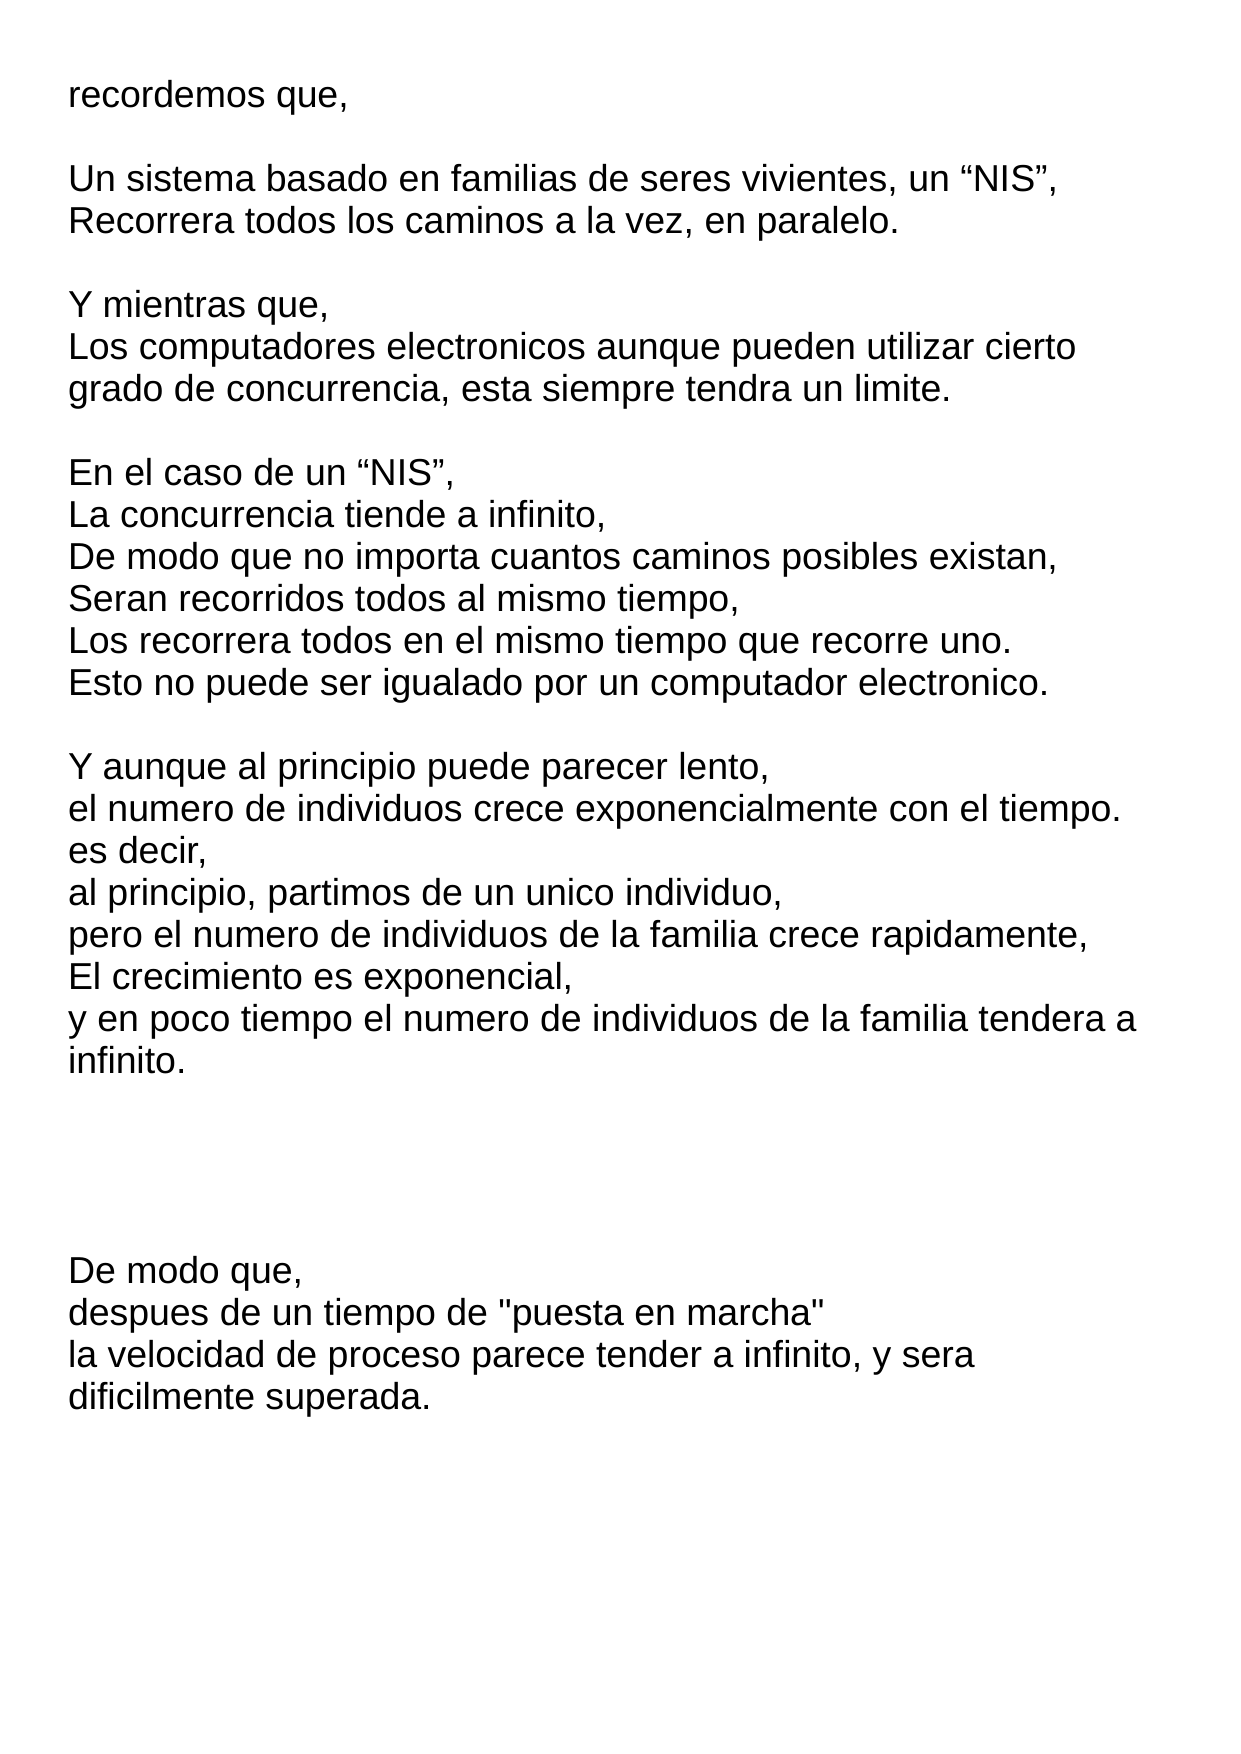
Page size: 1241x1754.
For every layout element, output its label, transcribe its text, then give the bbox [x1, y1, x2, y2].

text_box recordemos que, Un sistema basado en familias de seres vivientes, un “NIS”, Recorrera todos los caminos a la vez, en paralelo. Y mientras que, Los computadores electronicos aunque pueden utilizar cierto grado de concurrencia, esta siempre tendra un limite. En el caso de un “NIS”, La concurrencia tiende a infinito, De modo que no importa cuantos caminos posibles existan, Seran recorridos todos al mismo tiempo, Los recorrera todos en el mismo tiempo que recorre uno. Esto no puede ser igualado por un computador electronico. Y aunque al principio puede parecer lento, el numero de individuos crece exponencialmente con el tiempo. es decir, al principio, partimos de un unico individuo, pero el numero de individuos de la familia crece rapidamente, El crecimiento es exponencial, y en poco tiempo el numero de individuos de la familia tendera a infinito. De modo que, despues de un tiempo de "puesta en marcha" la velocidad de proceso parece tender a infinito, y sera dificilmente superada. [53, 66, 1180, 1509]
